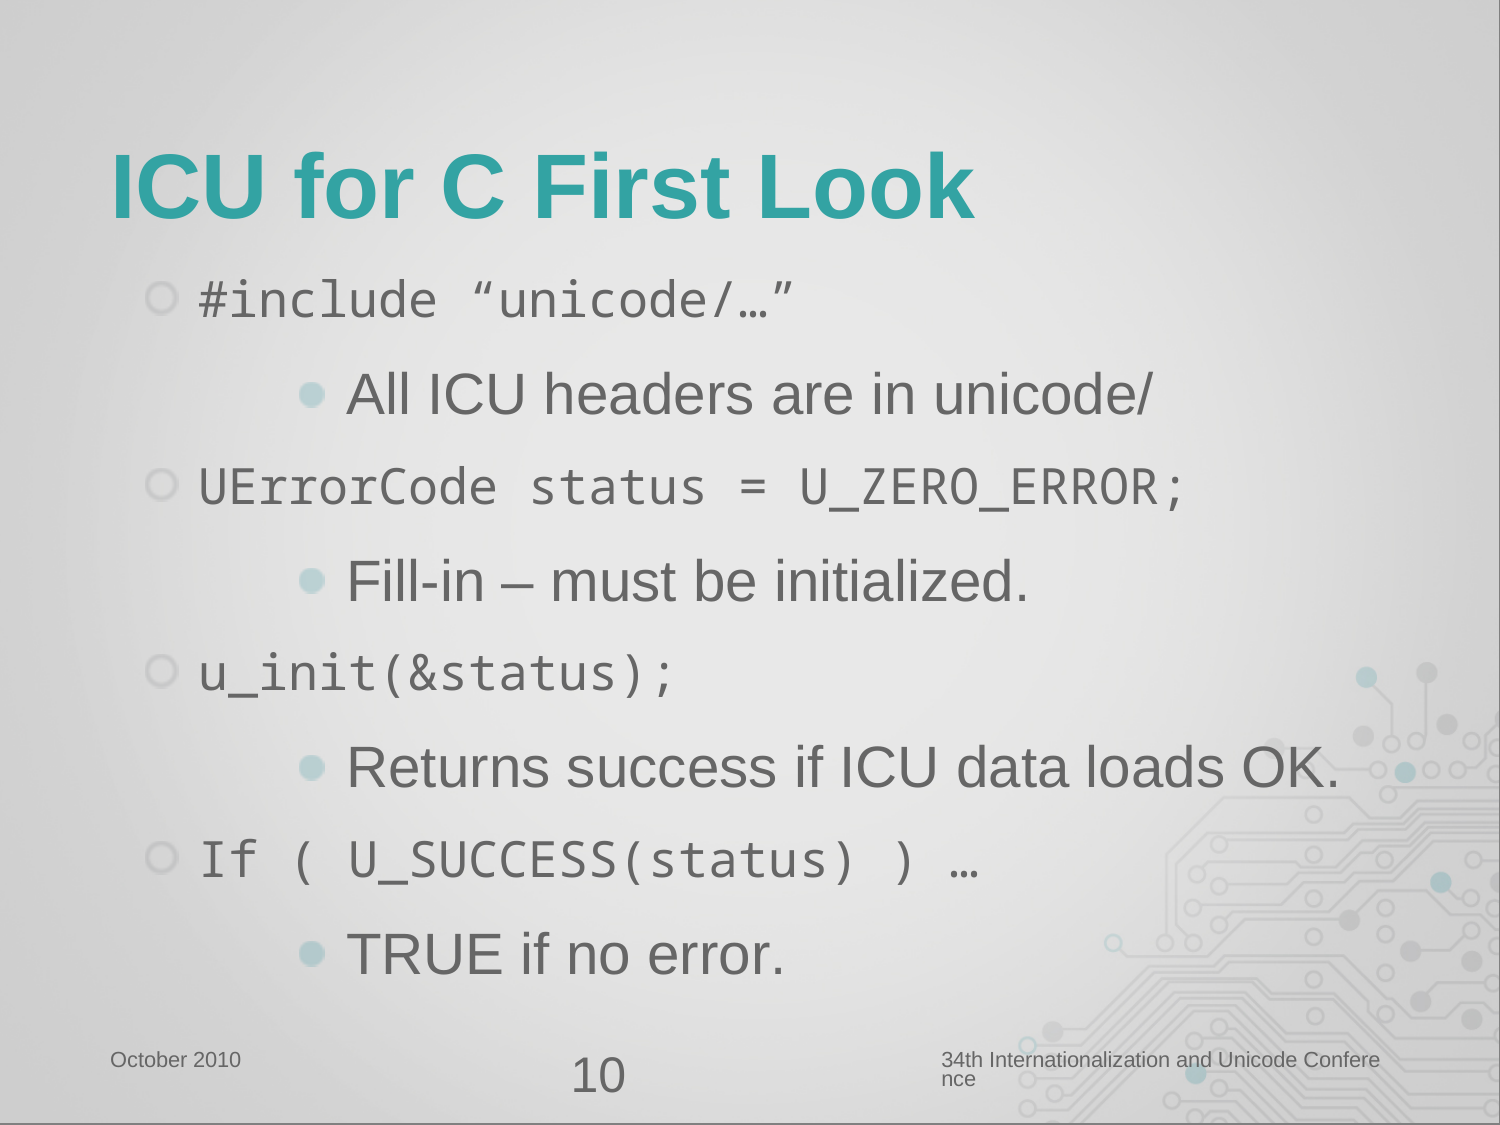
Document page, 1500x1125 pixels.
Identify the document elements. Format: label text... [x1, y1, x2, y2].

picture [0, 0, 1499, 1123]
list #include “unicode/…” All ICU headers are in unicode/ UErrorCode status = U_ZERO_ERROR; Fill-in – must be initialized. u_init(&status); Returns success if ICU data loads OK. If ( U_SUCCESS(status) ) … TRUE if no error. [110, 264, 1392, 959]
title ICU for C First Look [110, 100, 1392, 264]
